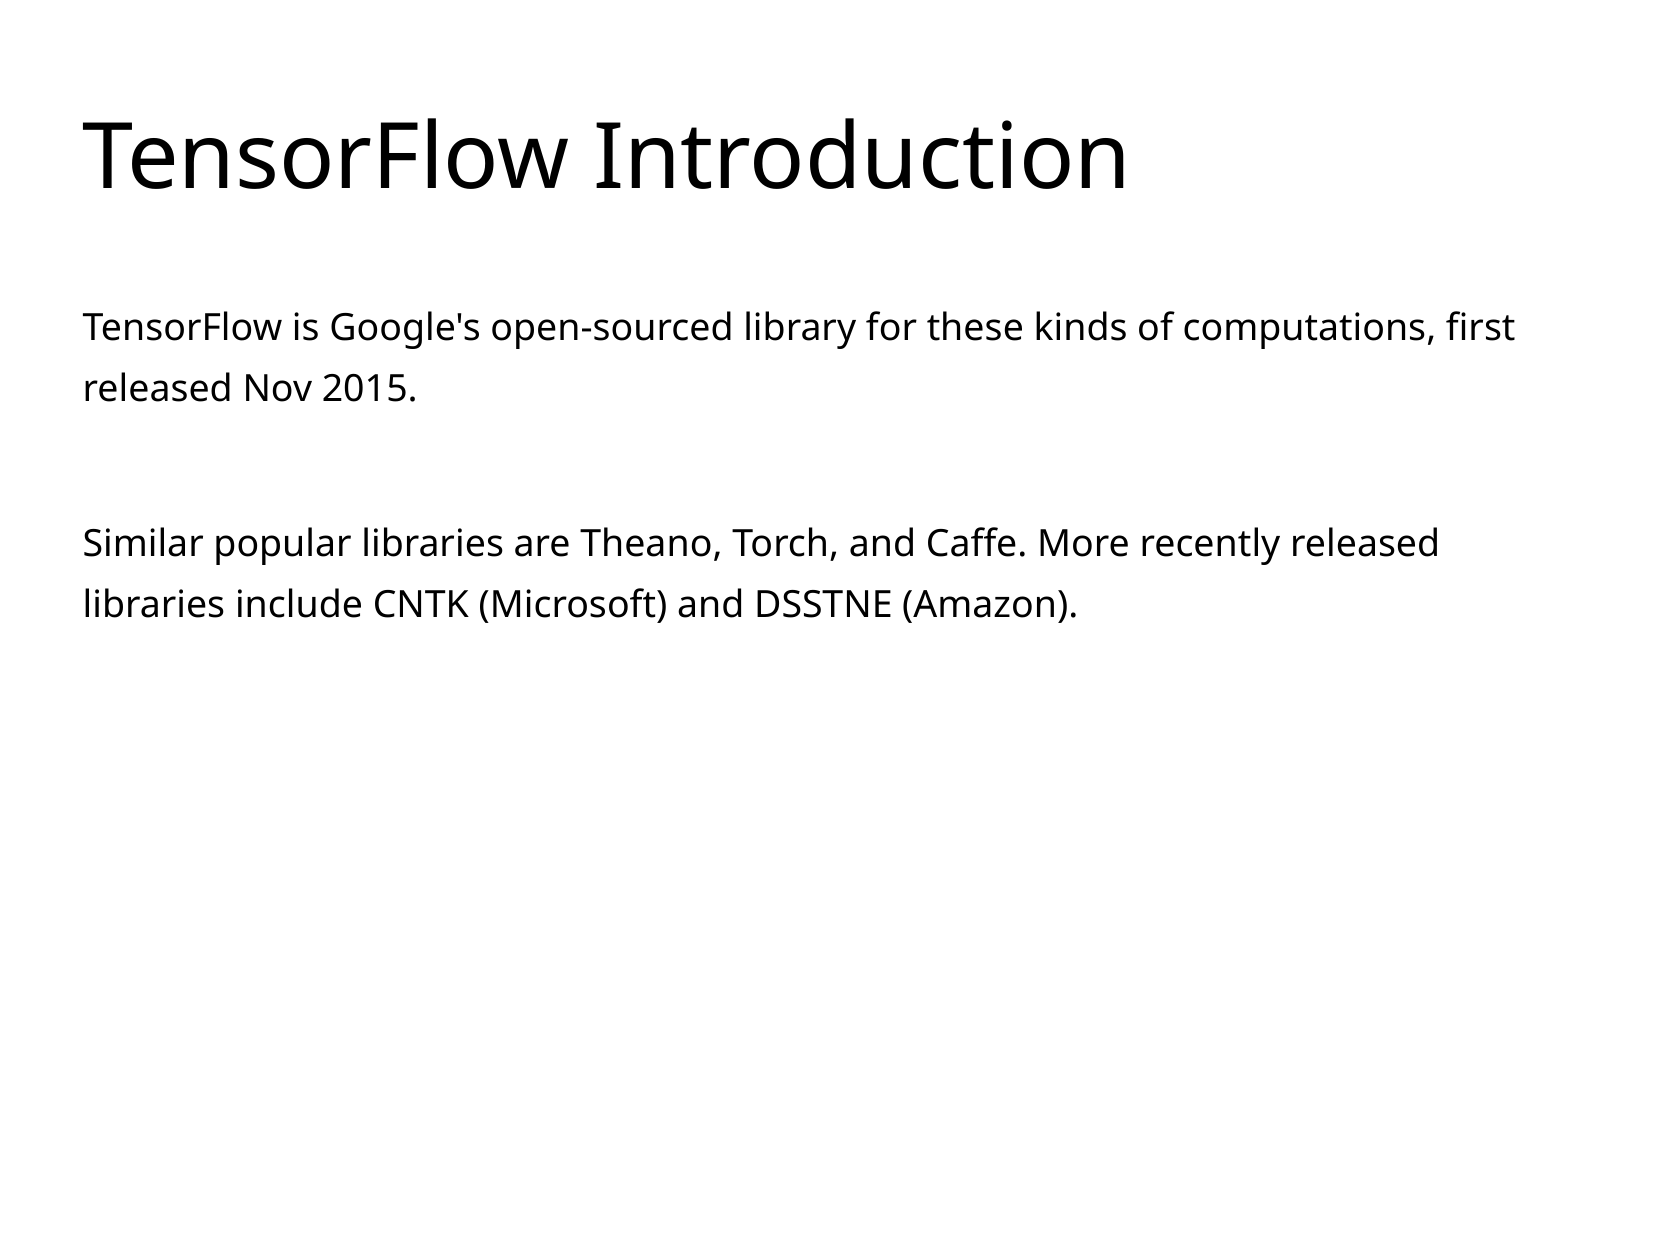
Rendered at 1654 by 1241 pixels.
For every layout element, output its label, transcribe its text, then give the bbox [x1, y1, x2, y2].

list TensorFlow is Google's open-sourced library for these kinds of computations, first released Nov 2015. Similar popular libraries are Theano, Torch, and Caffe. More recently released libraries include CNTK (Microsoft) and DSSTNE (Amazon). [82, 290, 1571, 1010]
title TensorFlow Introduction [82, 49, 1571, 257]
